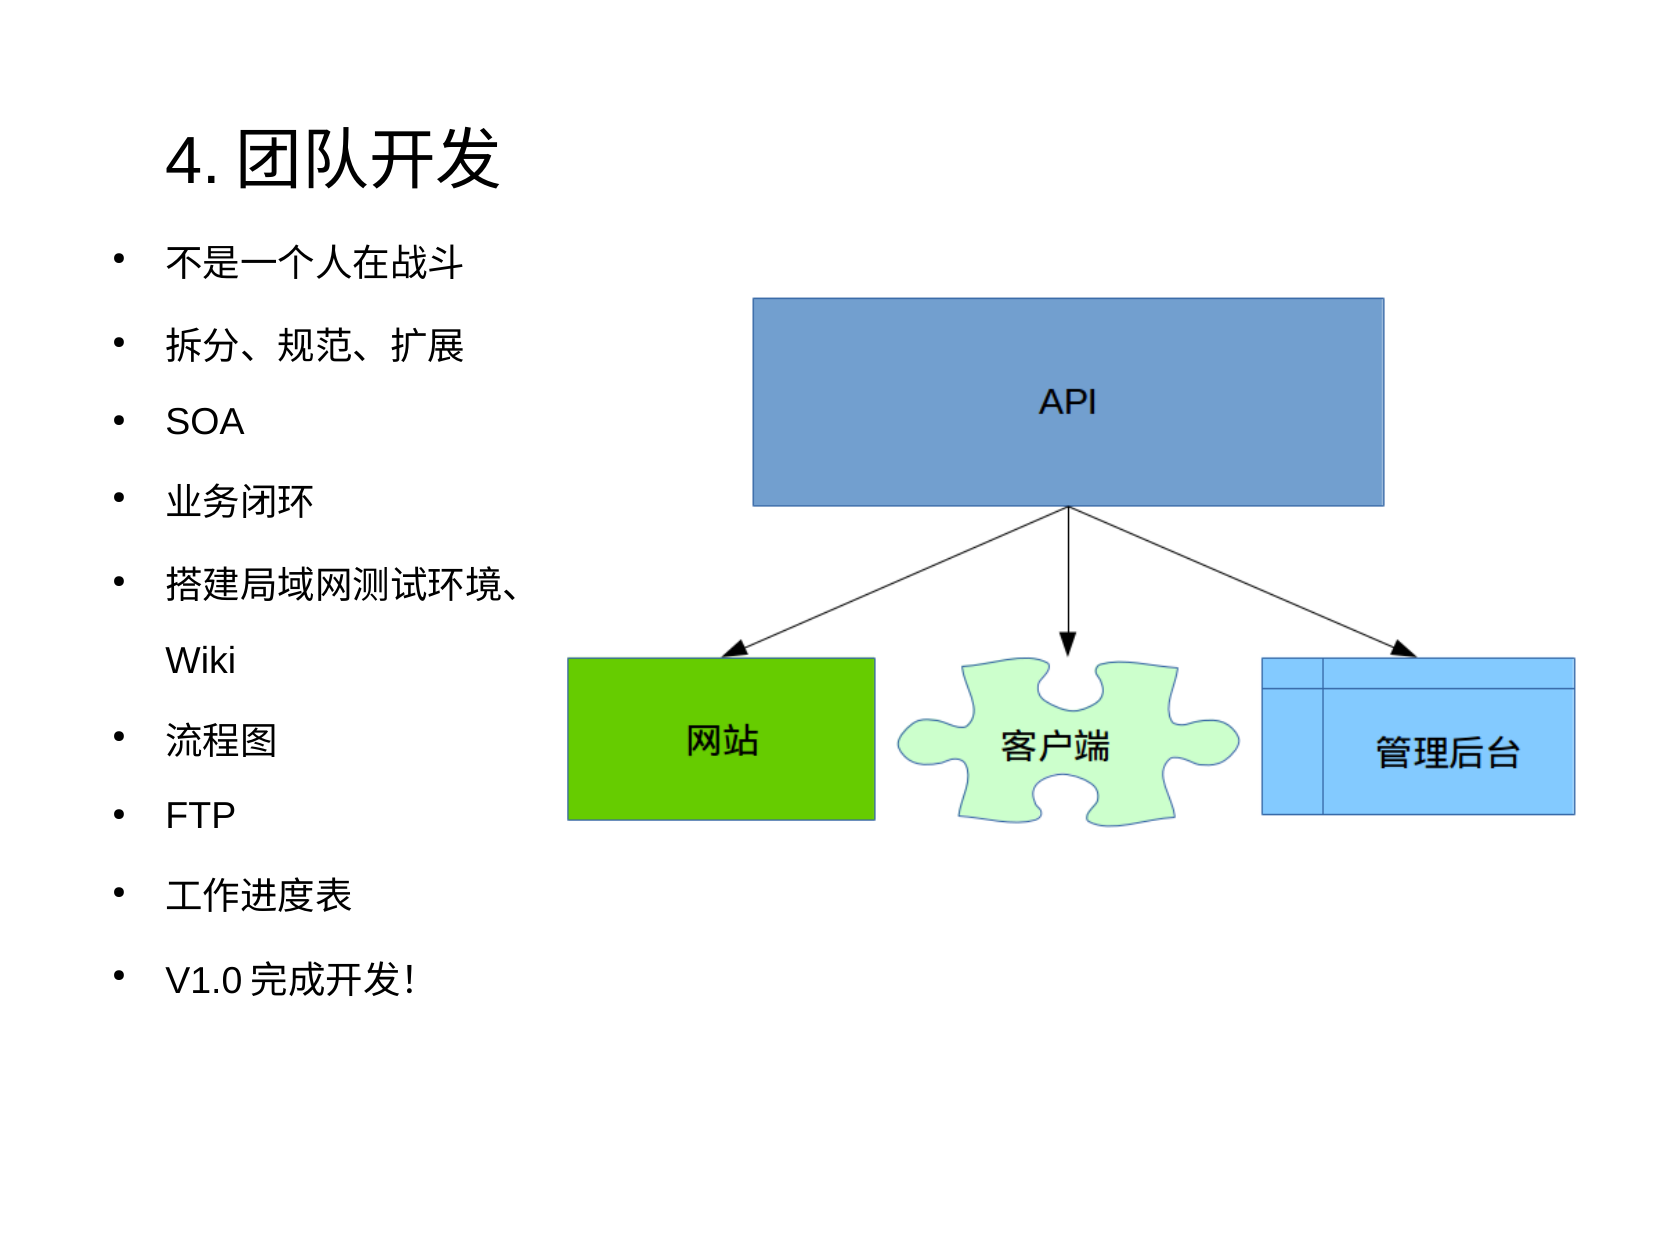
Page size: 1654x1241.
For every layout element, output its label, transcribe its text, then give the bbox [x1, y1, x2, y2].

list 4.团队开发 不是一个人在战斗 拆分、规范、扩展 SOA 业务闭环 搭建局域网测试环境、 Wiki 流程图 FTP 工作进度表 V1.0完成开发！ [94, 106, 1571, 1146]
picture [566, 212, 1577, 839]
